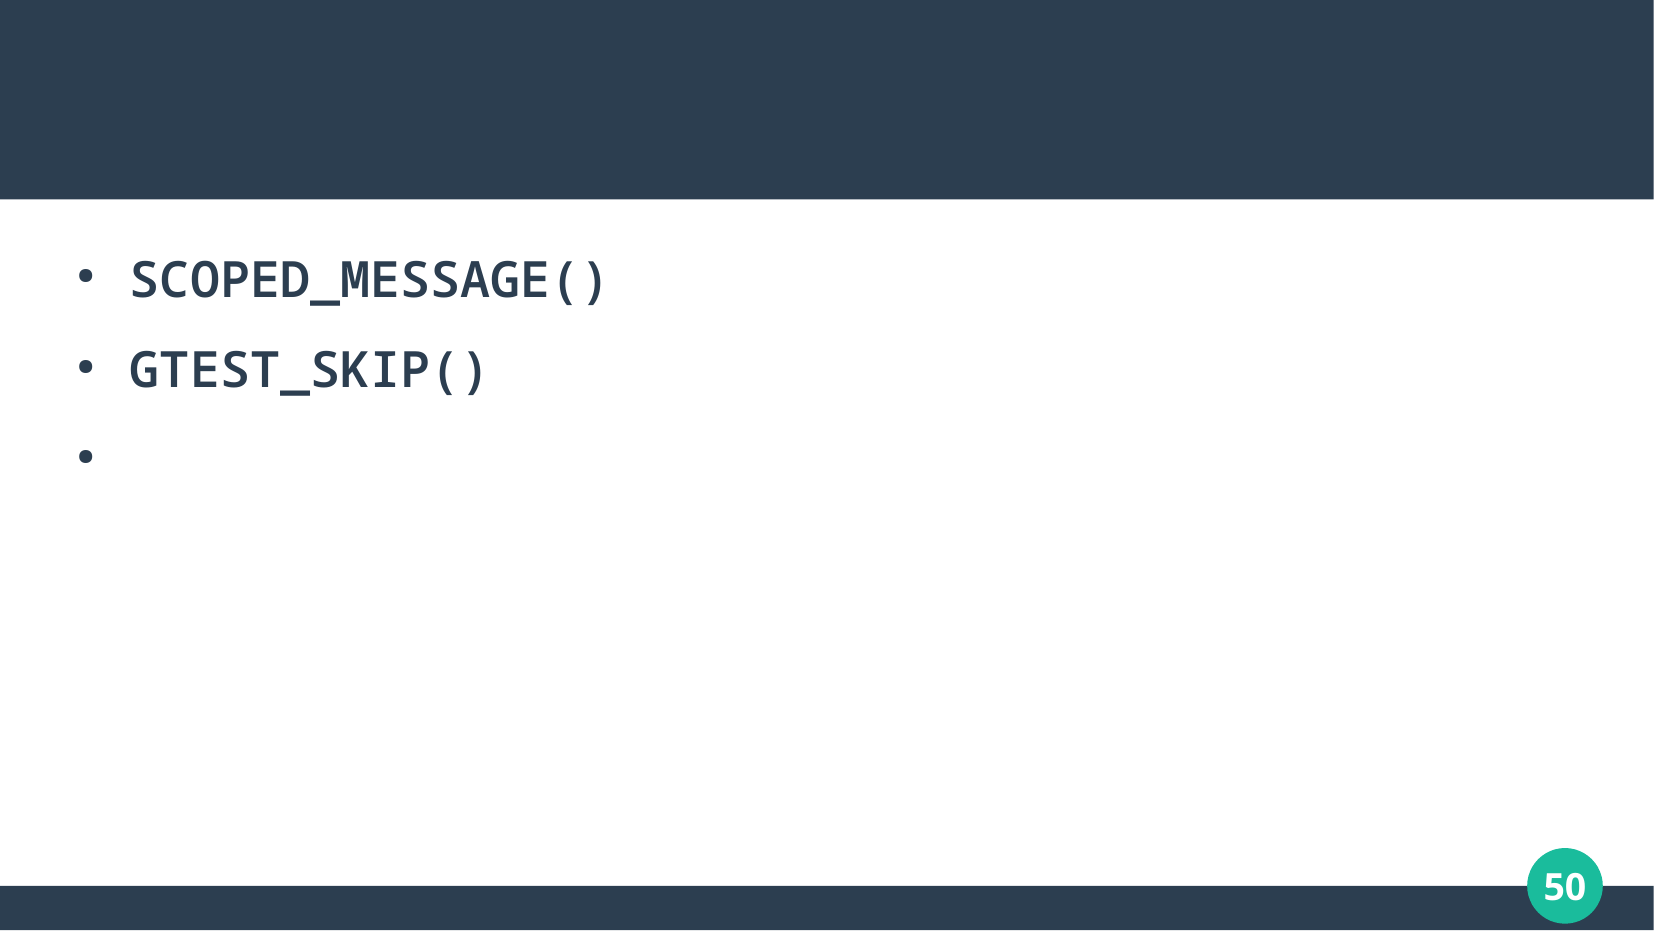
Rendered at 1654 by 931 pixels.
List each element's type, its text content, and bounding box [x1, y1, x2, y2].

list SCOPED_MESSAGE() GTEST_SKIP() [59, 243, 809, 864]
